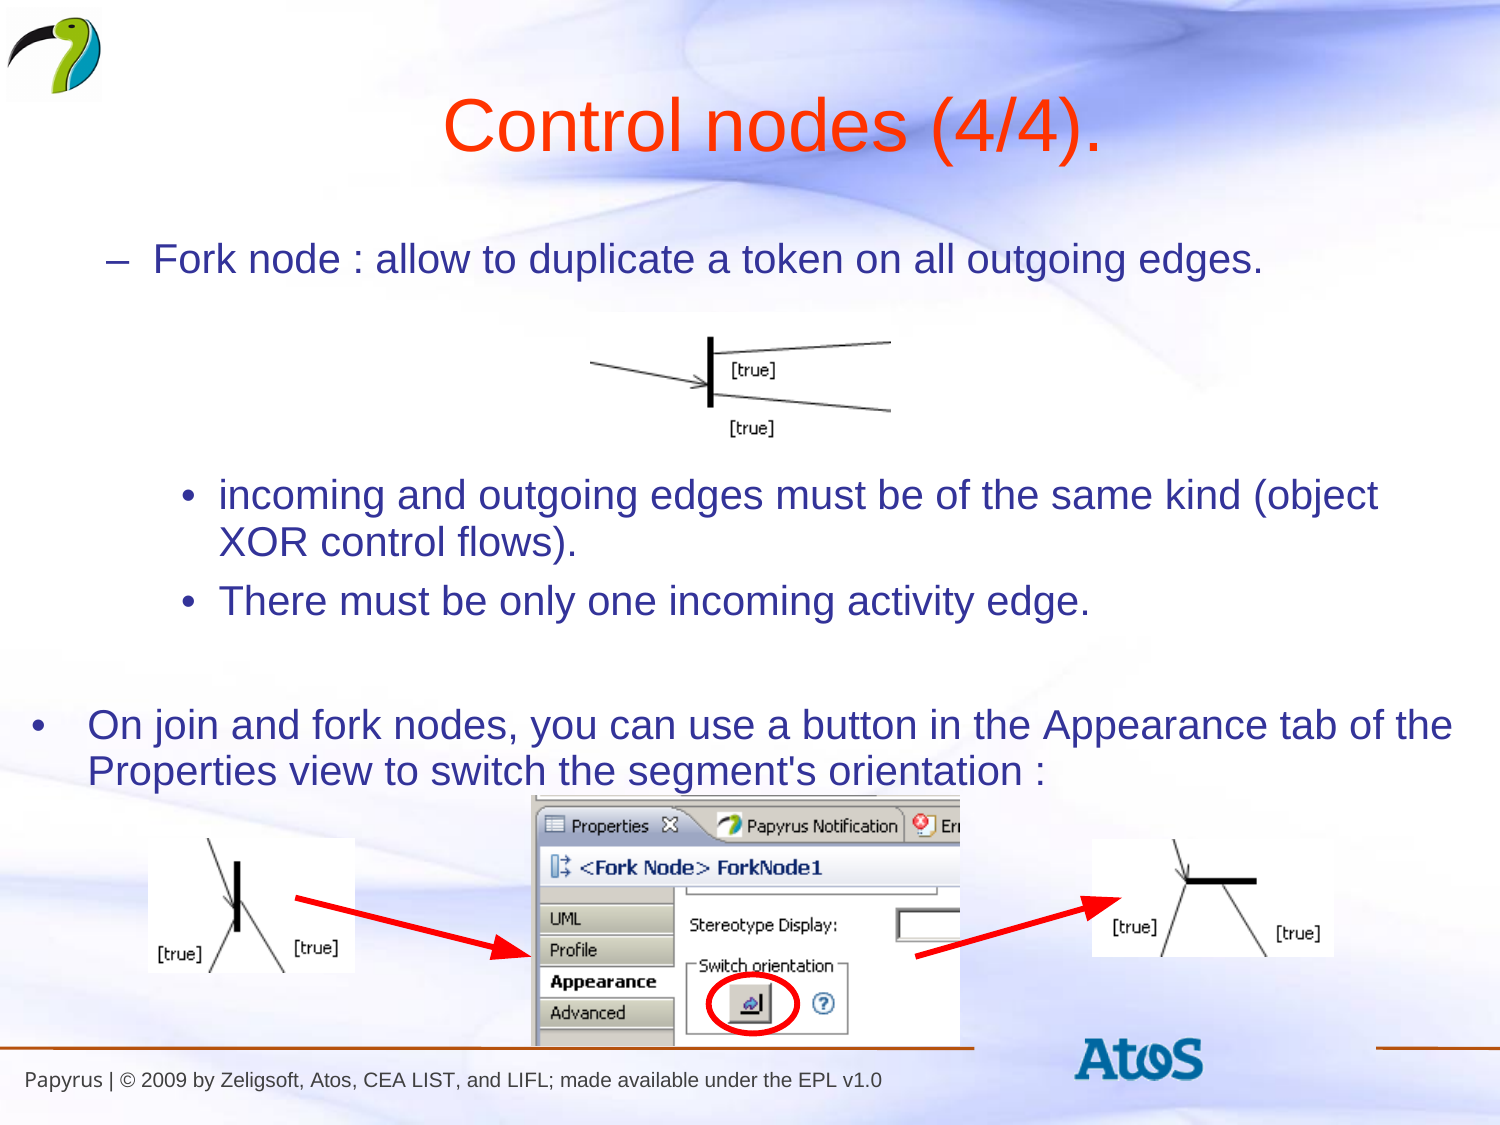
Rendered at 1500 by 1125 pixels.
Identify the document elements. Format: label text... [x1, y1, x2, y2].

text_box [708, 974, 798, 1034]
picture [0, 0, 1500, 1125]
list Fork node : allow to duplicate a token on all outgoing edges. incoming and outgoing edges must be of the same kind (object XOR control flows). There must be only one incoming activity edge. On join and fork nodes, you can use a button in the Appearance tab of the Properties view to switch the segment's orientation : [31, 236, 1469, 975]
title Control nodes (4/4). [283, 64, 1264, 186]
